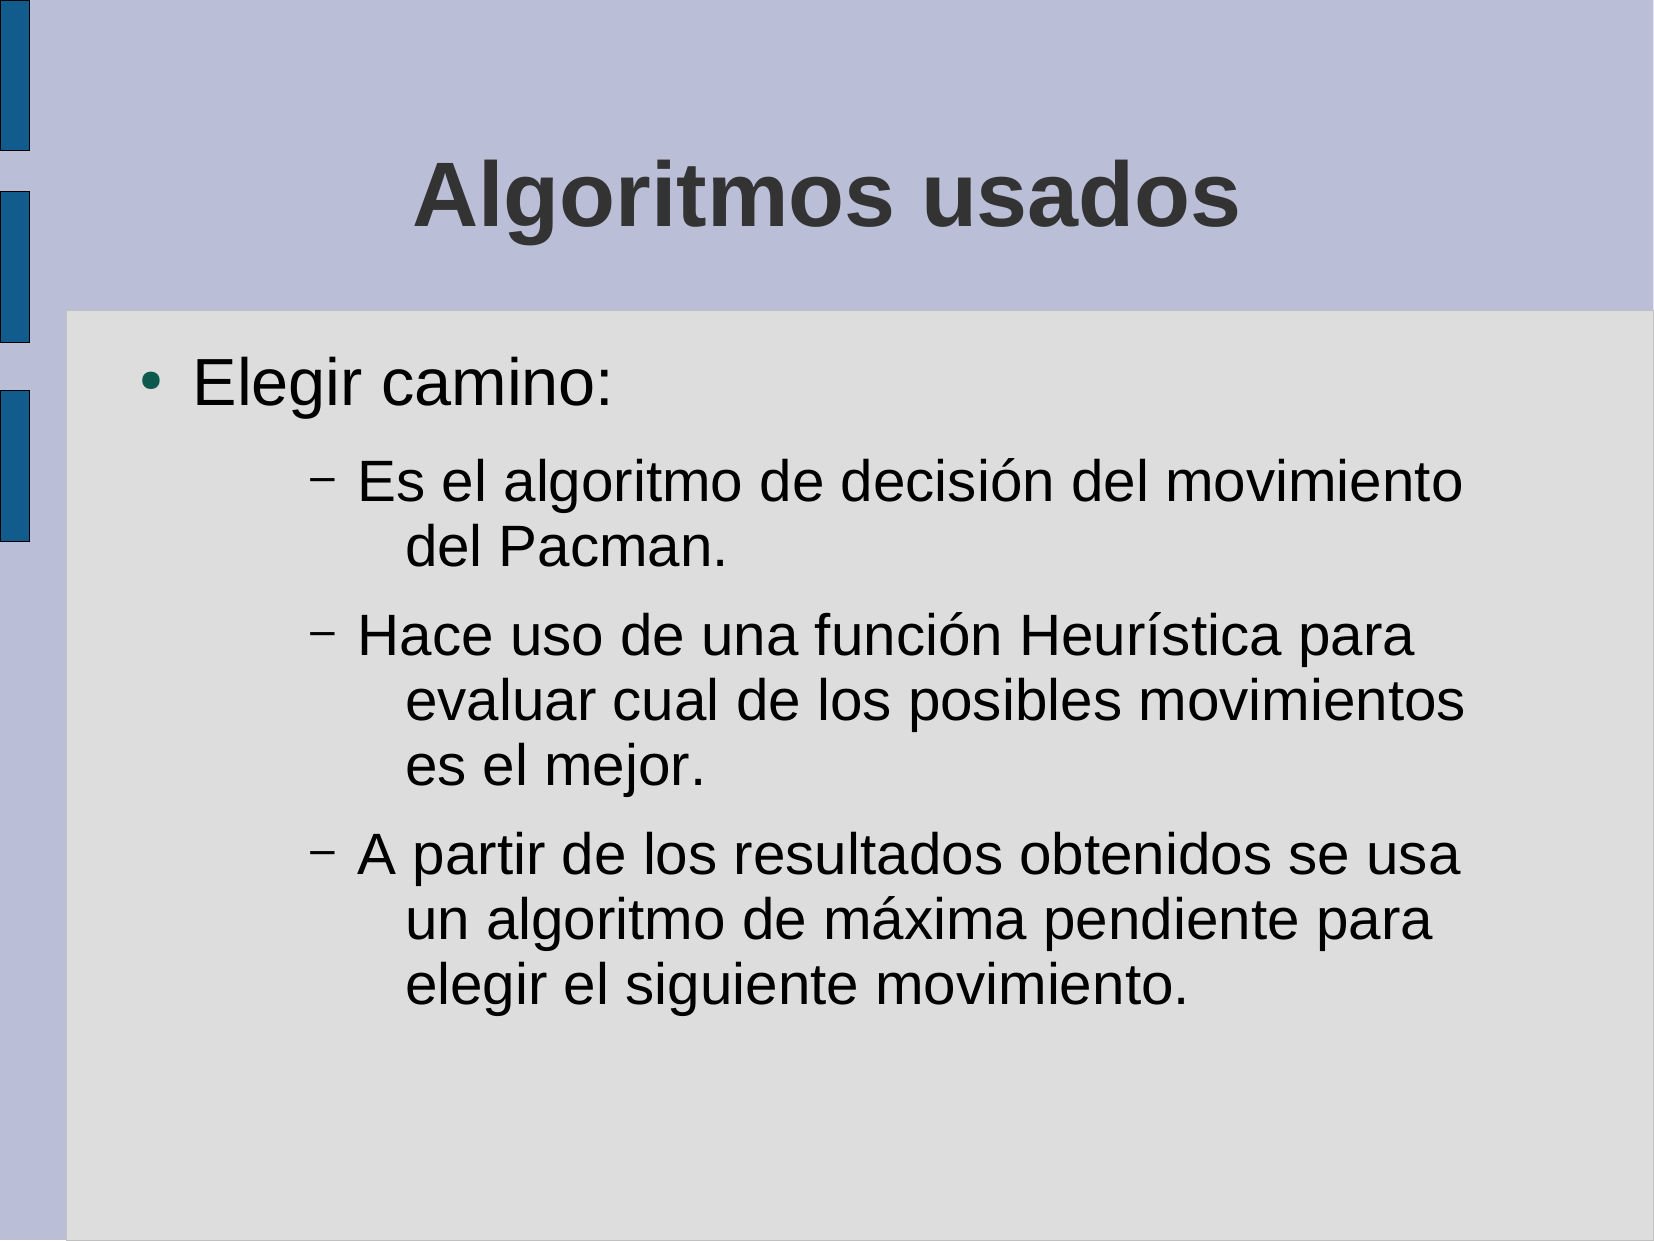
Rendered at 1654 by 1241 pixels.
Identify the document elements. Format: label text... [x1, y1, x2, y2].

title Algoritmos usados [121, 98, 1534, 291]
list Elegir camino: Es el algoritmo de decisión del movimiento del Pacman. Hace uso de una función Heurística para evaluar cual de los posibles movimientos es el mejor. A partir de los resultados obtenidos se usa un algoritmo de máxima pendiente para elegir el siguiente movimiento. [121, 344, 1534, 1112]
